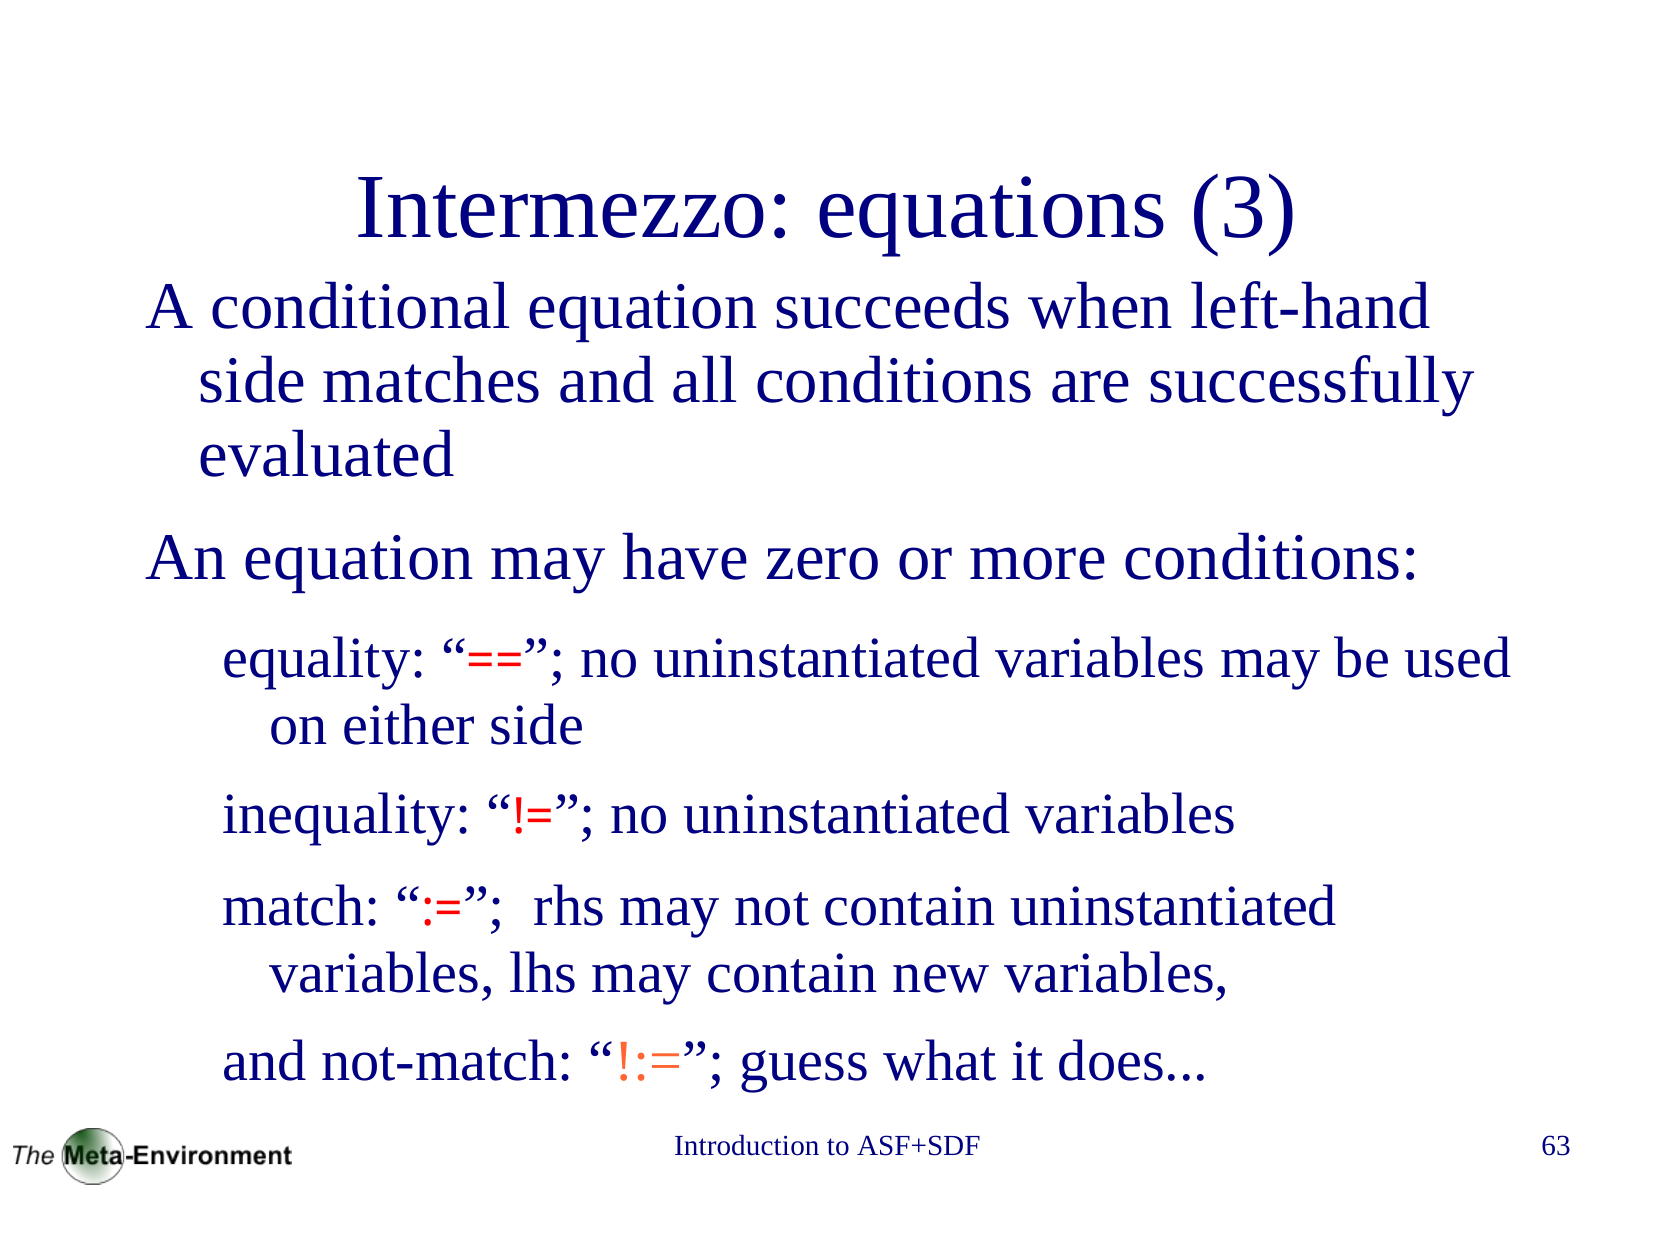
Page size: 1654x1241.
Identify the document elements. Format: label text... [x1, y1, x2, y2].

list A conditional equation succeeds when left-hand side matches and all conditions are successfully evaluated An equation may have zero or more conditions: equality: “==”; no uninstantiated variables may be used on either side inequality: “!=”; no uninstantiated variables match: “:=”; rhs may not contain uninstantiated variables, lhs may contain new variables, and not-match: “!:=”; guess what it does... [127, 268, 1540, 1098]
title Intermezzo: equations (3) [121, 102, 1534, 311]
picture [13, 1128, 292, 1185]
